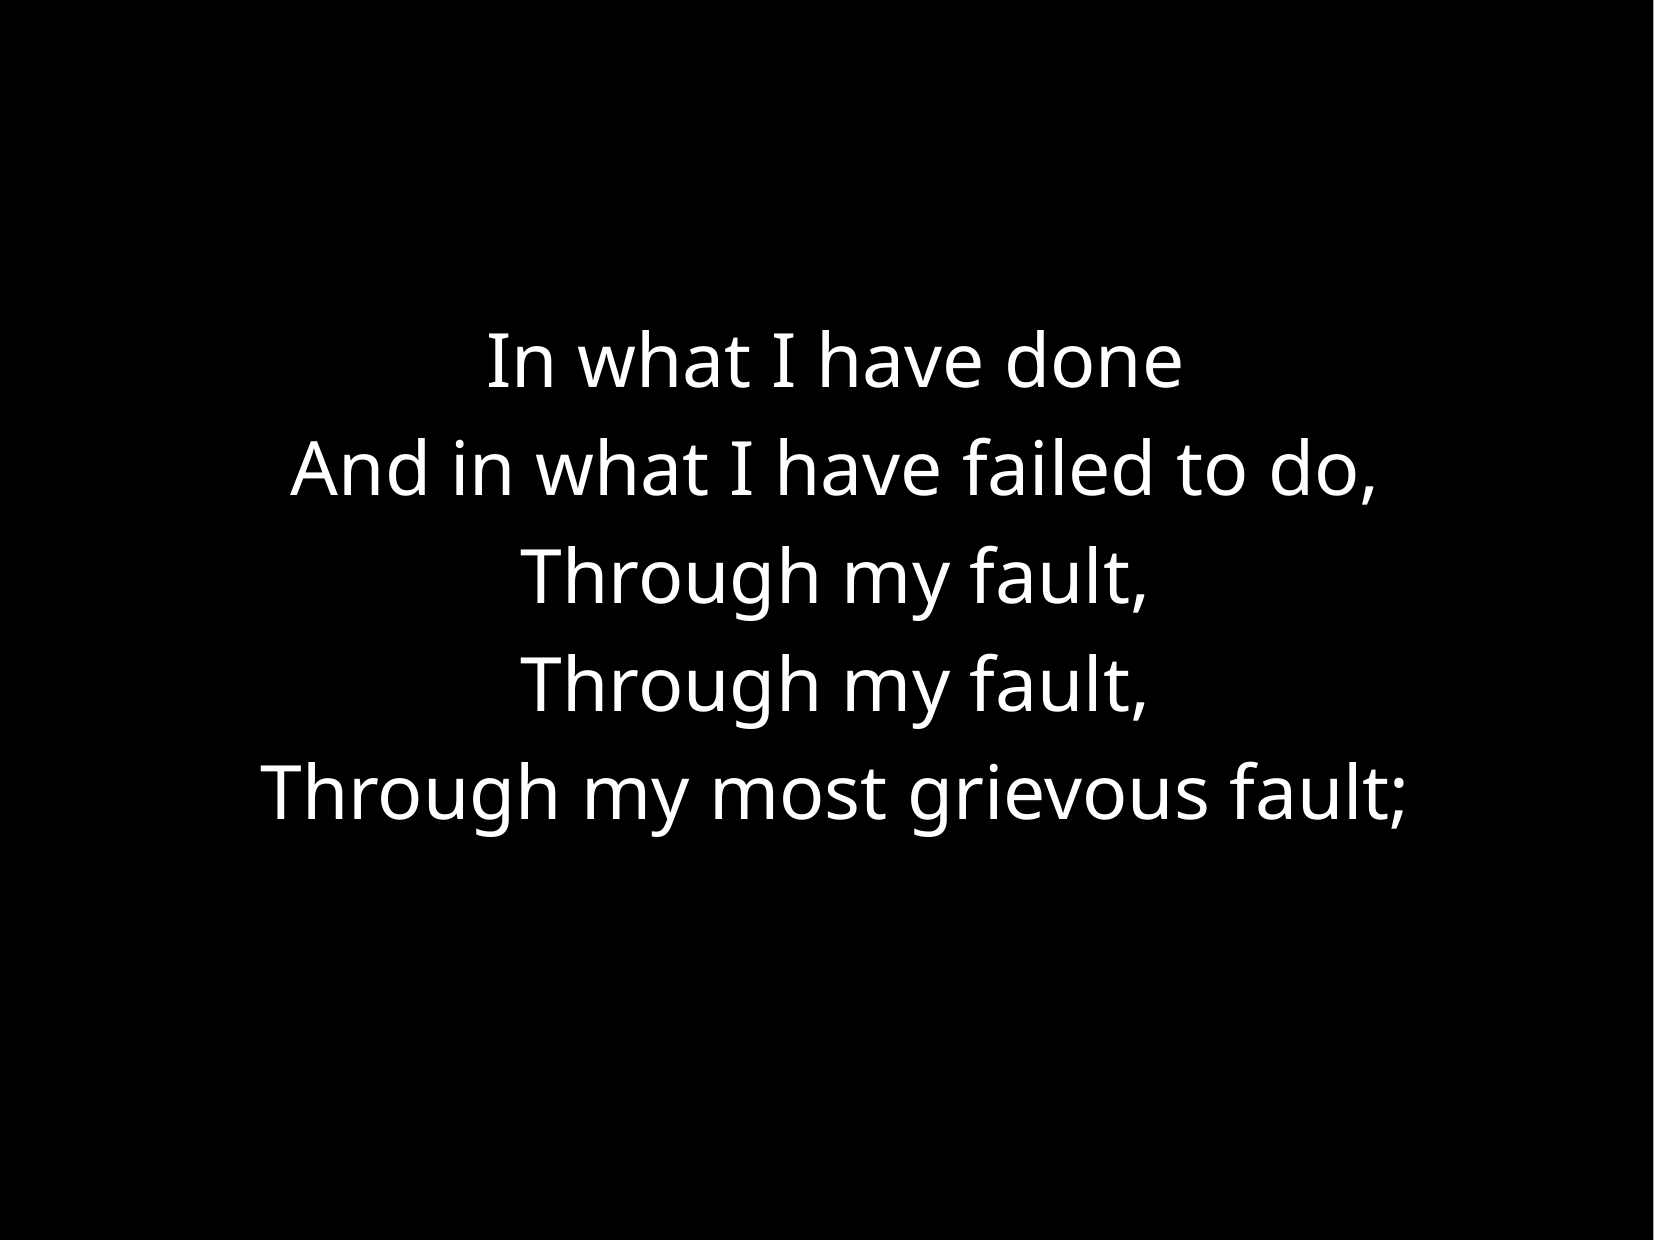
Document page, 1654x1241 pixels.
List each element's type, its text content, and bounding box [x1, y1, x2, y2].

list In what I have done And in what I have failed to do, Through my fault, Through my fault, Through my most grievous fault; [0, 307, 1654, 1027]
